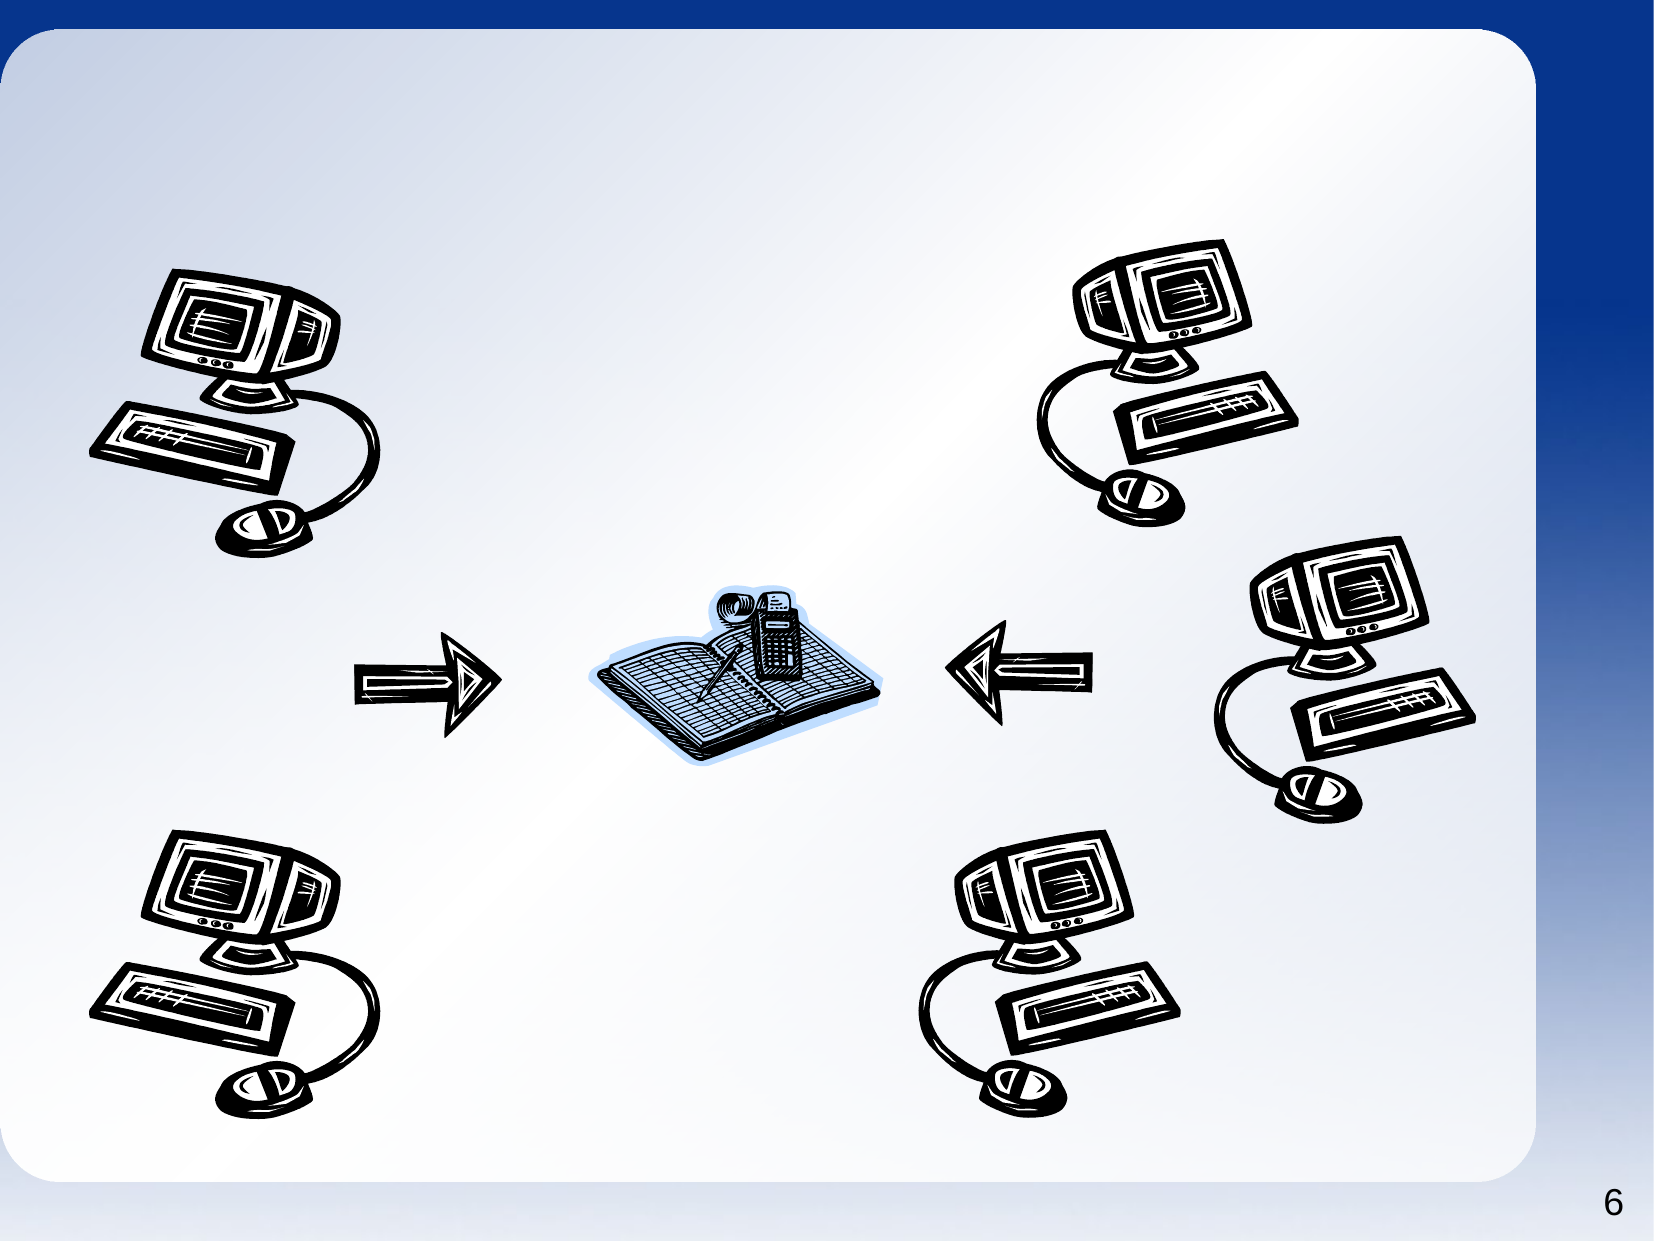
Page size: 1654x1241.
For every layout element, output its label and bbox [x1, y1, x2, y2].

picture [354, 632, 502, 739]
picture [583, 579, 886, 768]
picture [88, 826, 384, 1123]
picture [1033, 236, 1300, 531]
picture [944, 620, 1093, 727]
picture [1210, 532, 1477, 827]
title [29, 49, 1506, 178]
picture [0, 0, 1654, 1241]
picture [88, 265, 384, 562]
picture [915, 826, 1182, 1121]
